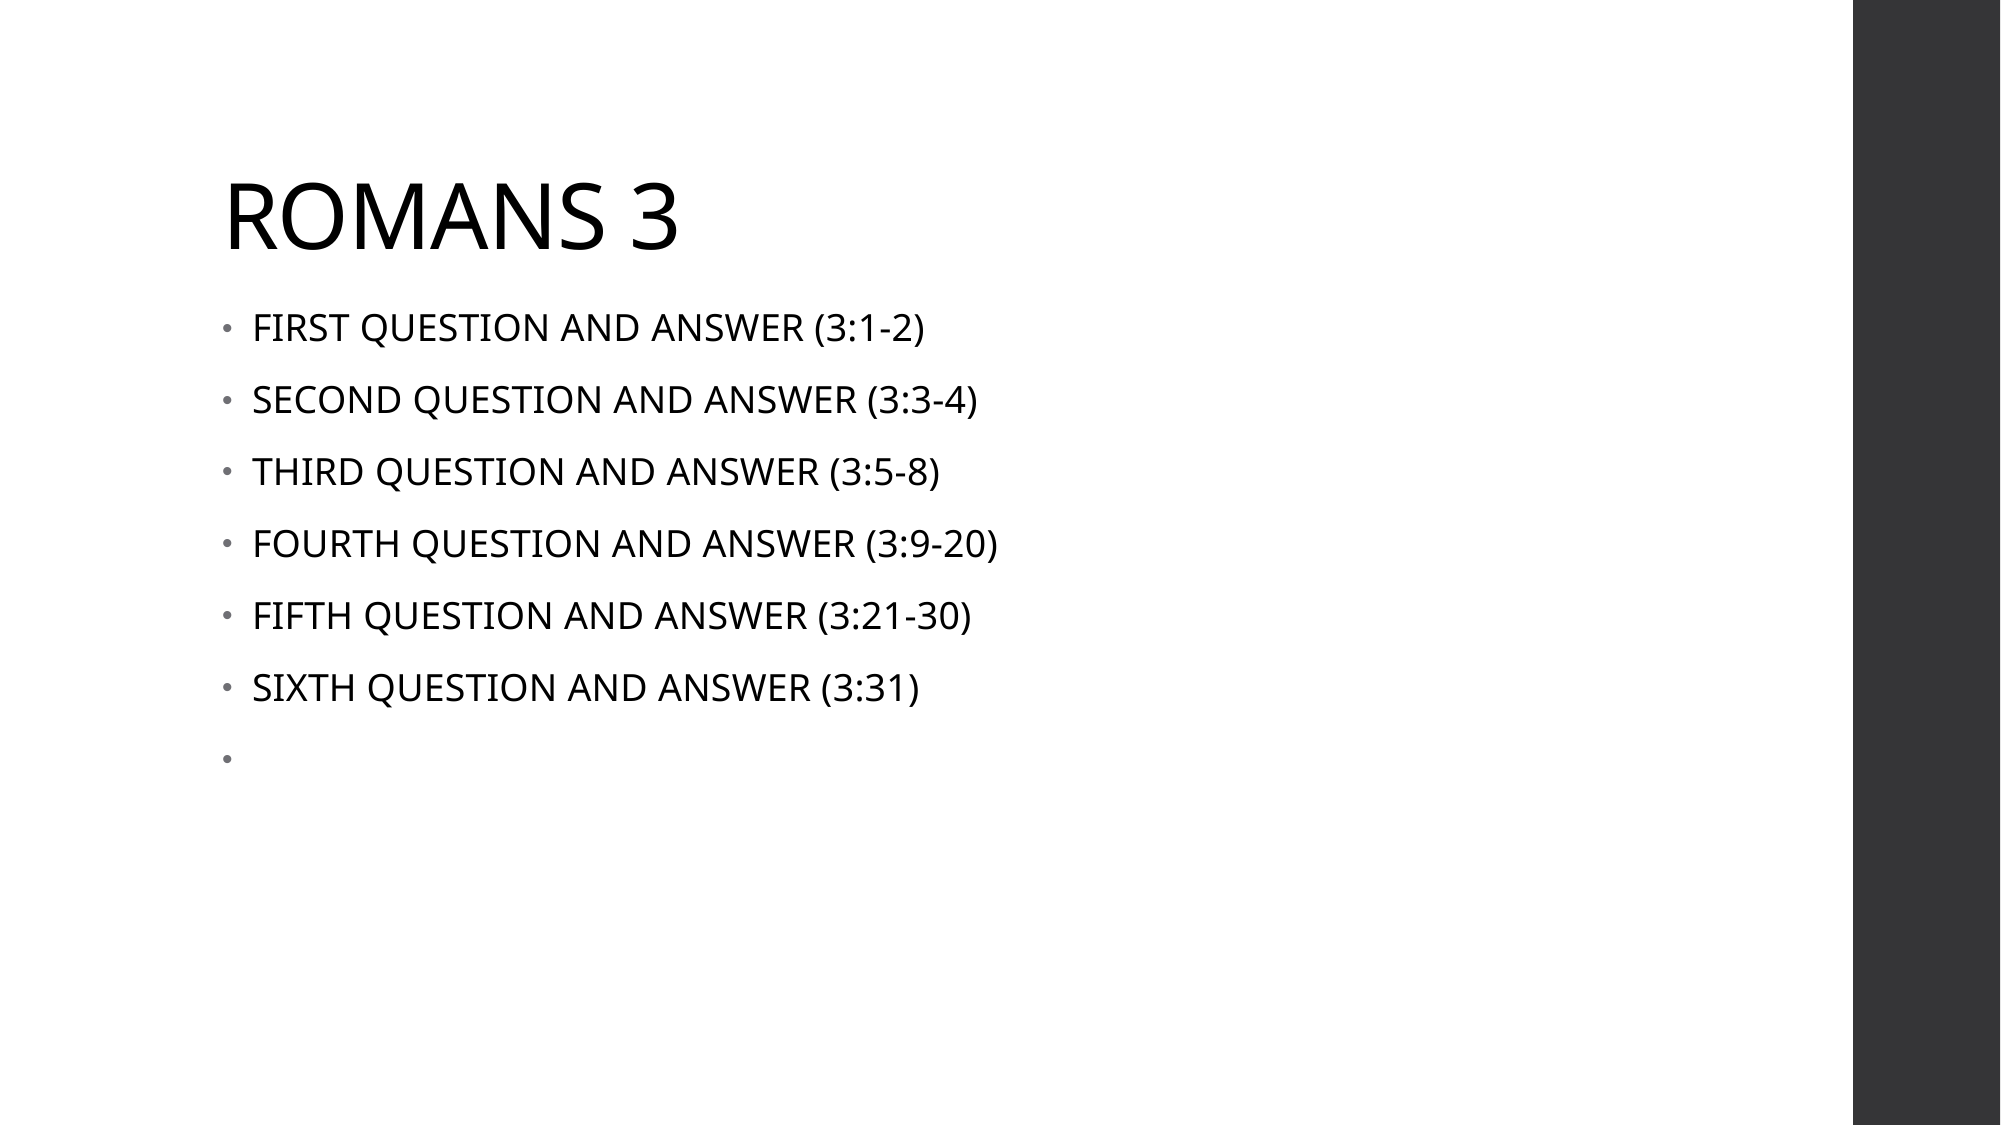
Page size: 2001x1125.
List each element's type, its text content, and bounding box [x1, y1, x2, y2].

title ROMANS 3 [206, 60, 1797, 278]
list FIRST QUESTION AND ANSWER (3:1-2) SECOND QUESTION AND ANSWER (3:3-4) THIRD QUESTION AND ANSWER (3:5-8) FOURTH QUESTION AND ANSWER (3:9-20) FIFTH QUESTION AND ANSWER (3:21-30) SIXTH QUESTION AND ANSWER (3:31) [206, 299, 1617, 1014]
